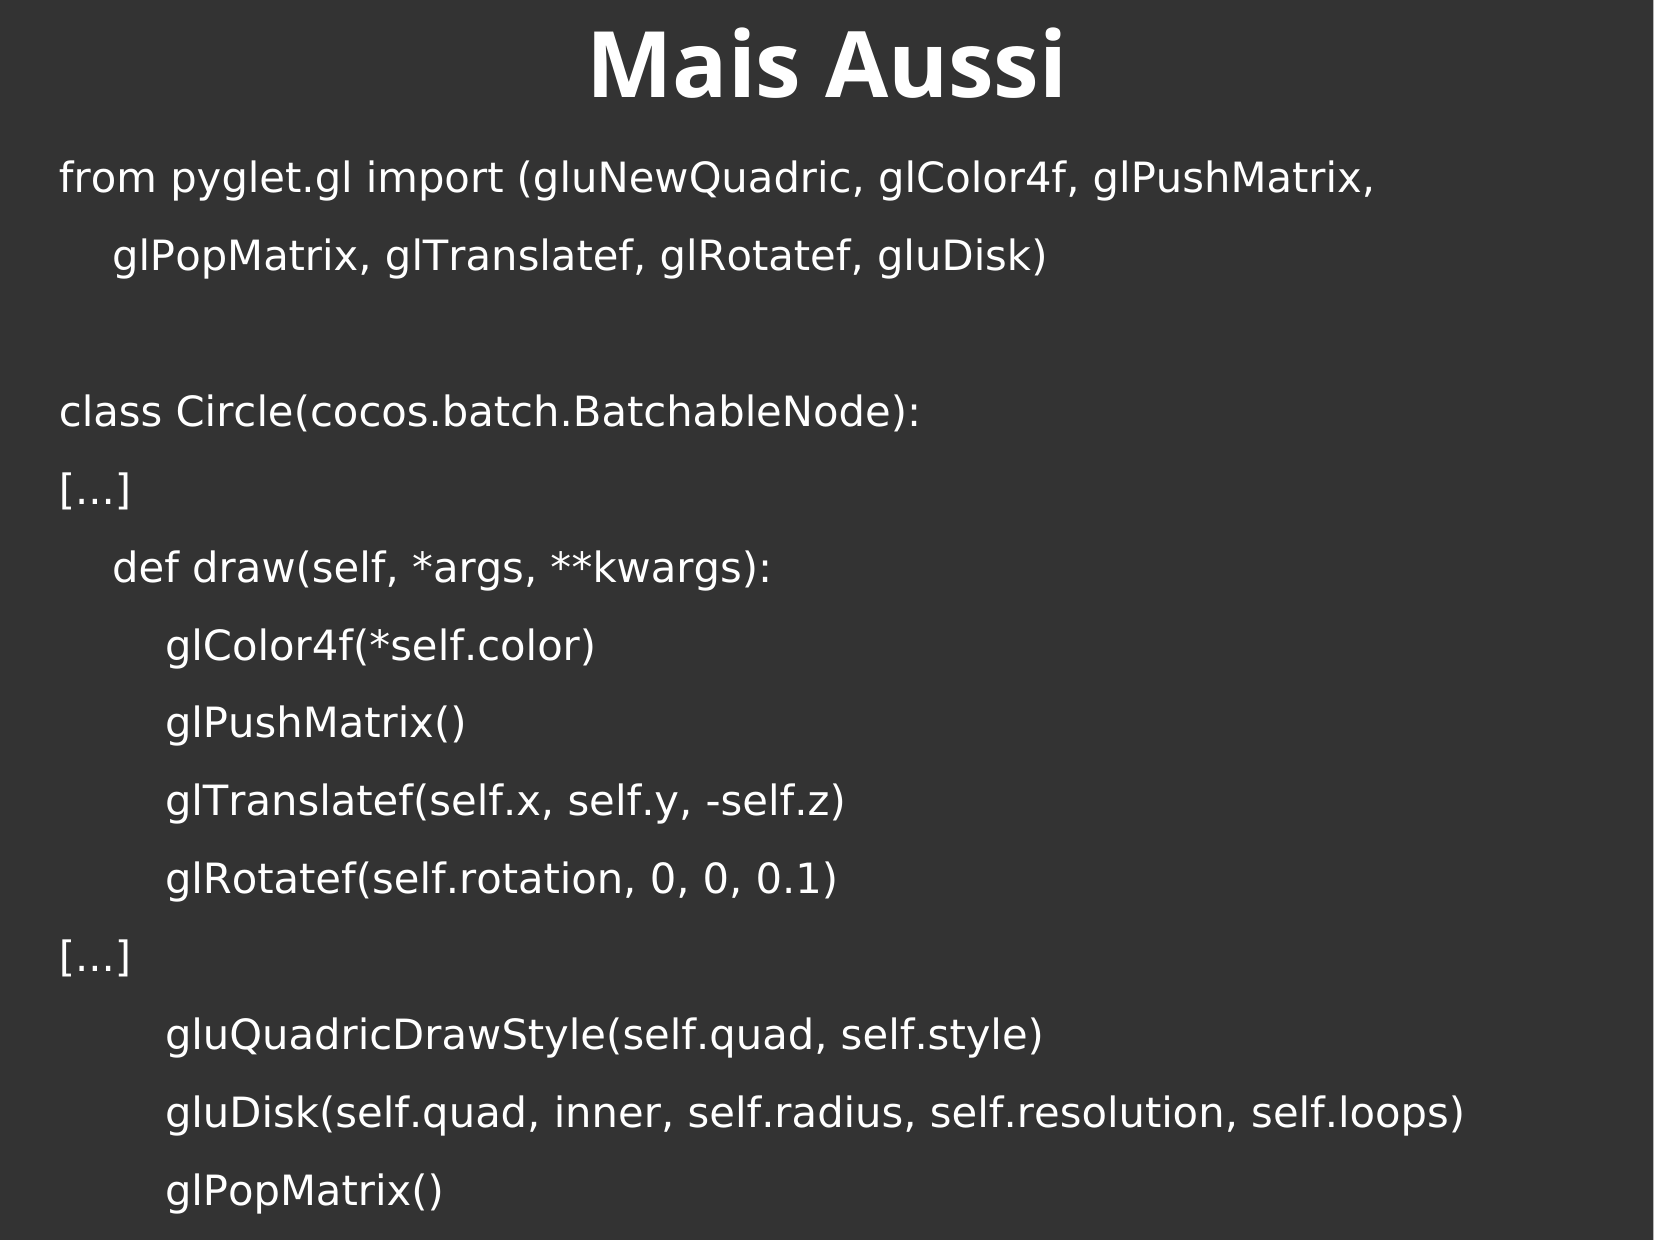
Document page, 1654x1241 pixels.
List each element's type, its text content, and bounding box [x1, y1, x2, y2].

title Mais Aussi [82, 13, 1571, 237]
list from pyglet.gl import (gluNewQuadric, glColor4f, glPushMatrix, glPopMatrix, glTranslatef, glRotatef, gluDisk) class Circle(cocos.batch.BatchableNode): [...] def draw(self, *args, **kwargs): glColor4f(*self.color) glPushMatrix() glTranslatef(self.x, self.y, -self.z) glRotatef(self.rotation, 0, 0, 0.1) [...] gluQuadricDrawStyle(self.quad, self.style) gluDisk(self.quad, inner, self.radius, self.resolution, self.loops) glPopMatrix() [59, 153, 1548, 1216]
